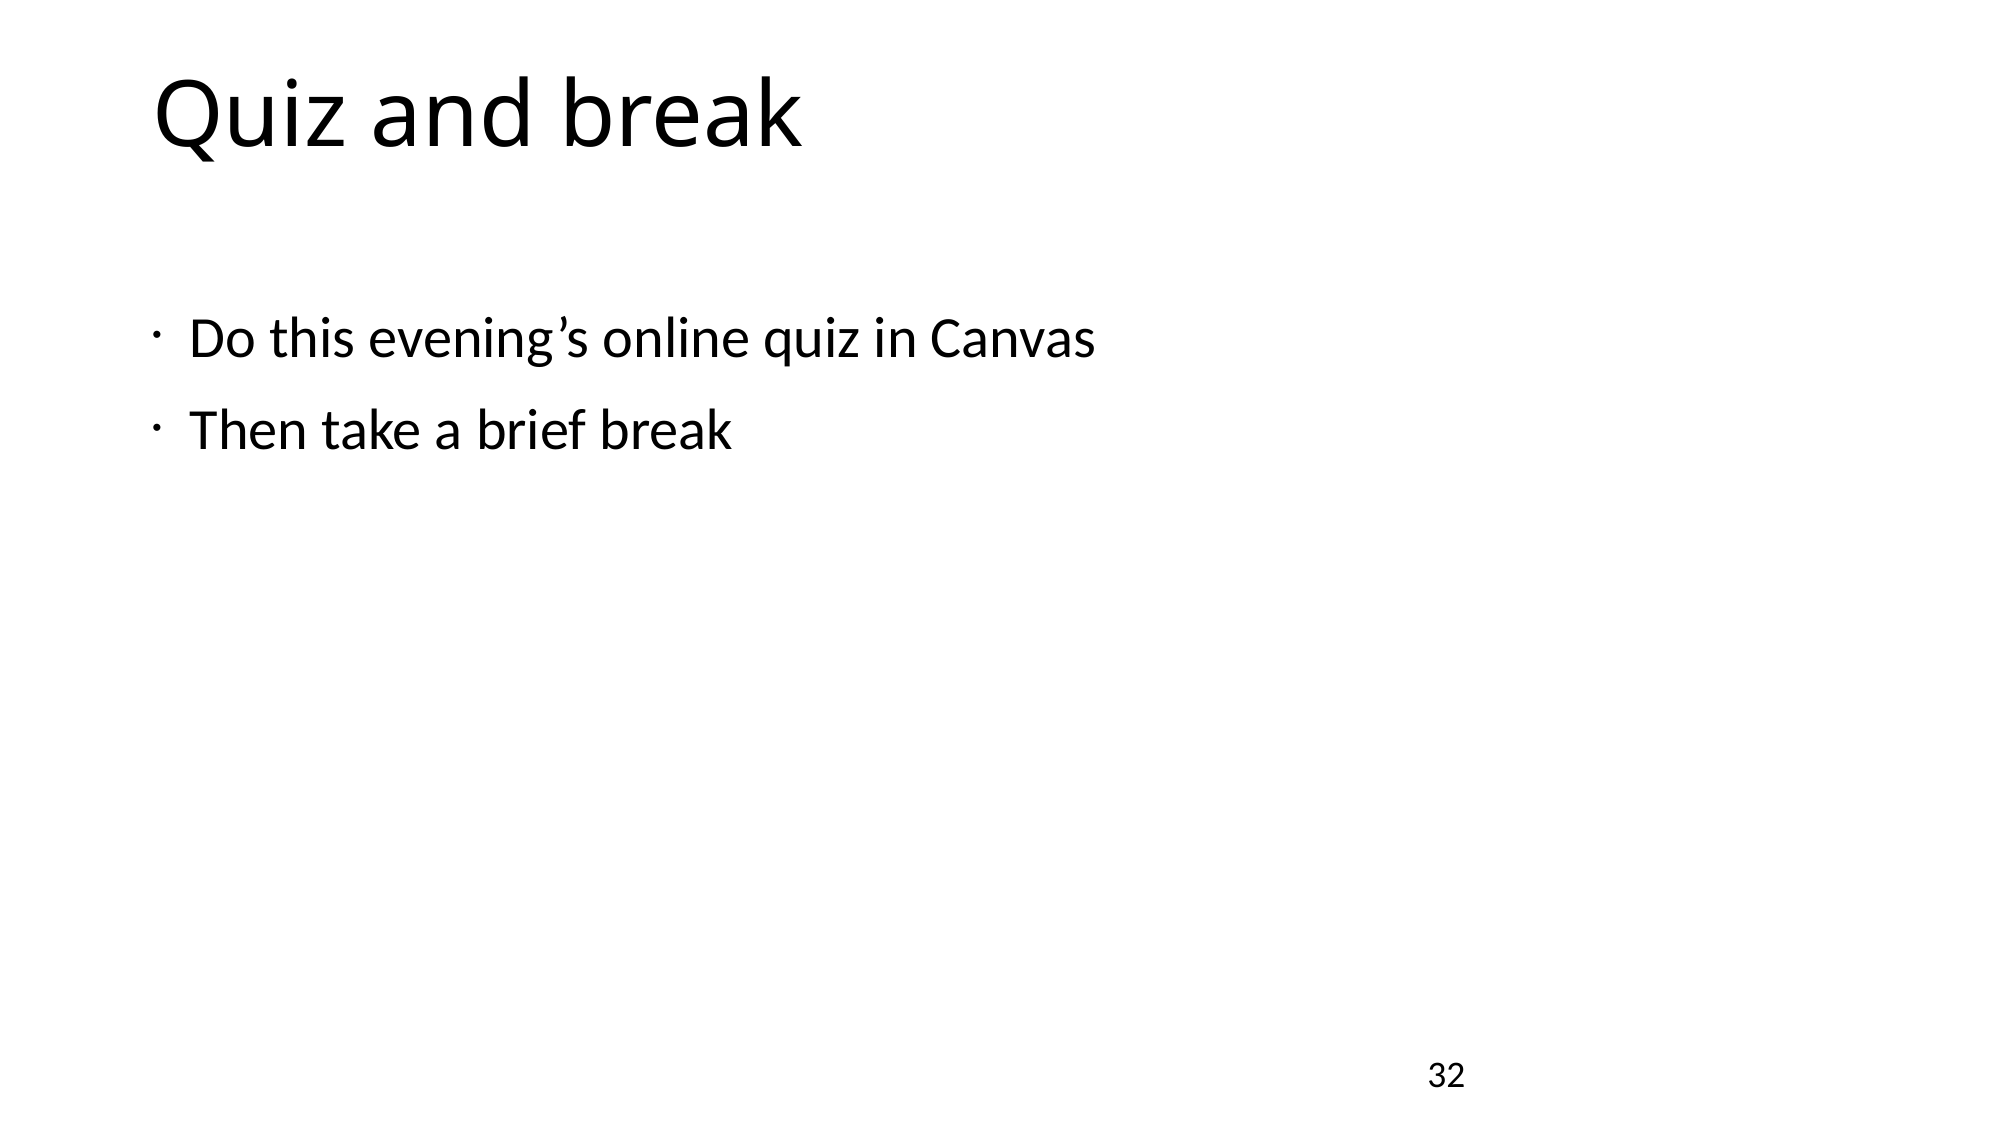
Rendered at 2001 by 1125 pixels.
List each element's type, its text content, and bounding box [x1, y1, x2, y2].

title Quiz and break [137, 59, 1863, 278]
slide_number <number> [1412, 1042, 1863, 1103]
list Do this evening’s online quiz in Canvas Then take a brief break [137, 299, 1863, 1014]
